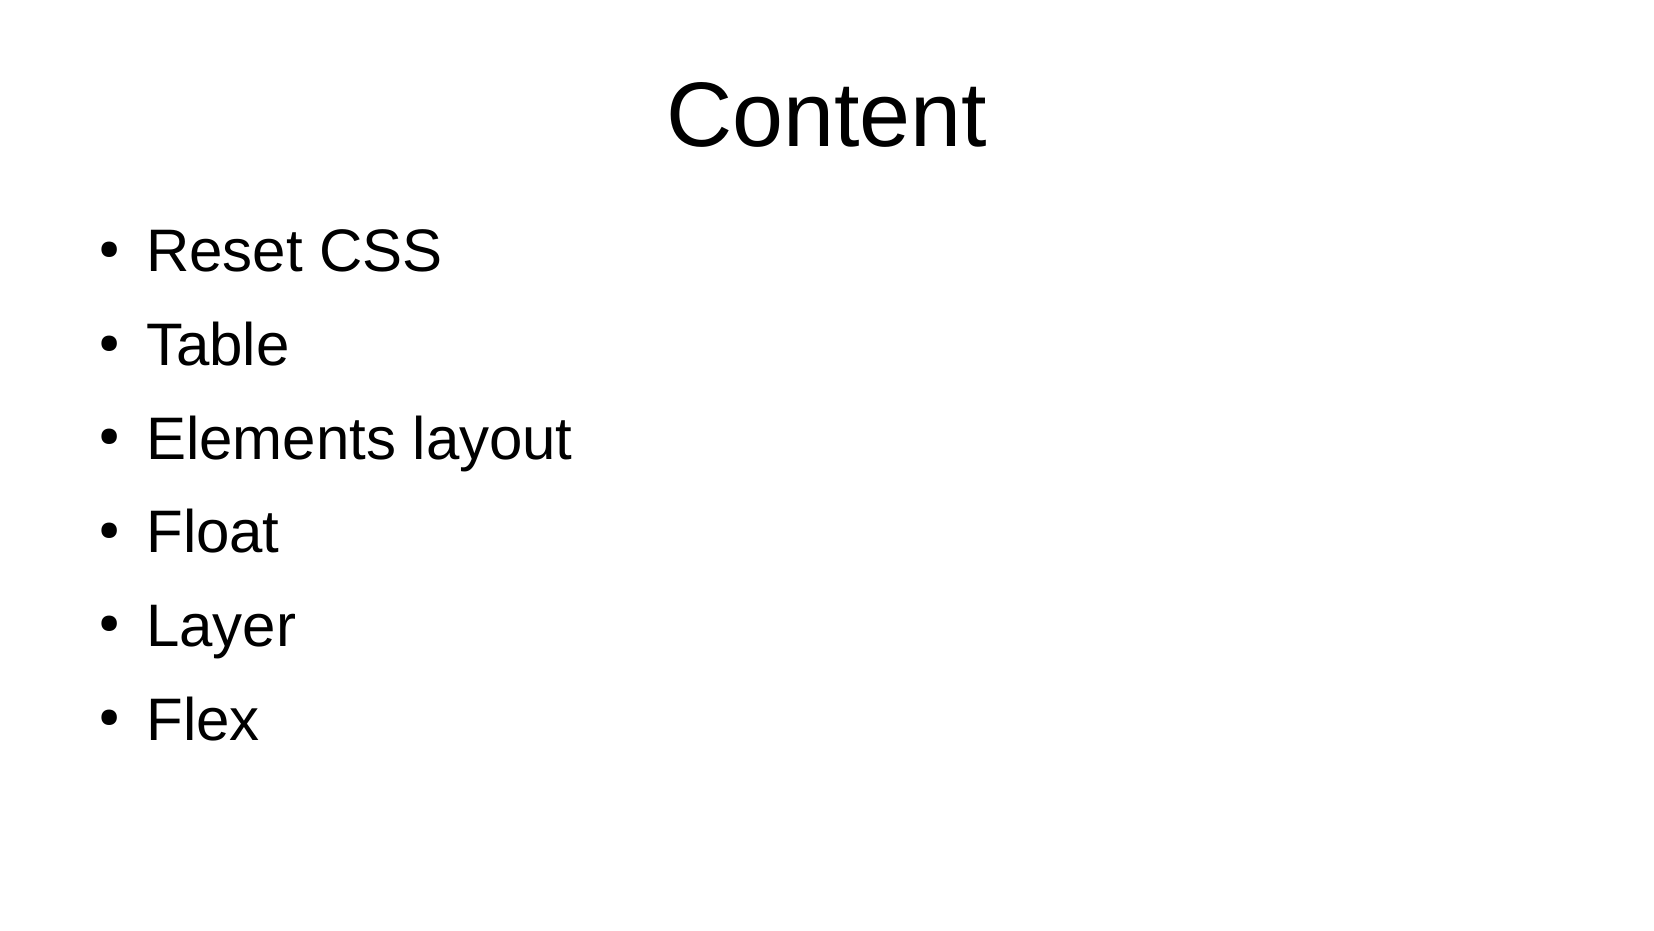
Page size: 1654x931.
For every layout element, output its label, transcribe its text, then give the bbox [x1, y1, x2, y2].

title Content [82, 37, 1571, 193]
list Reset CSS Table Elements layout Float Layer Flex [82, 217, 1571, 758]
